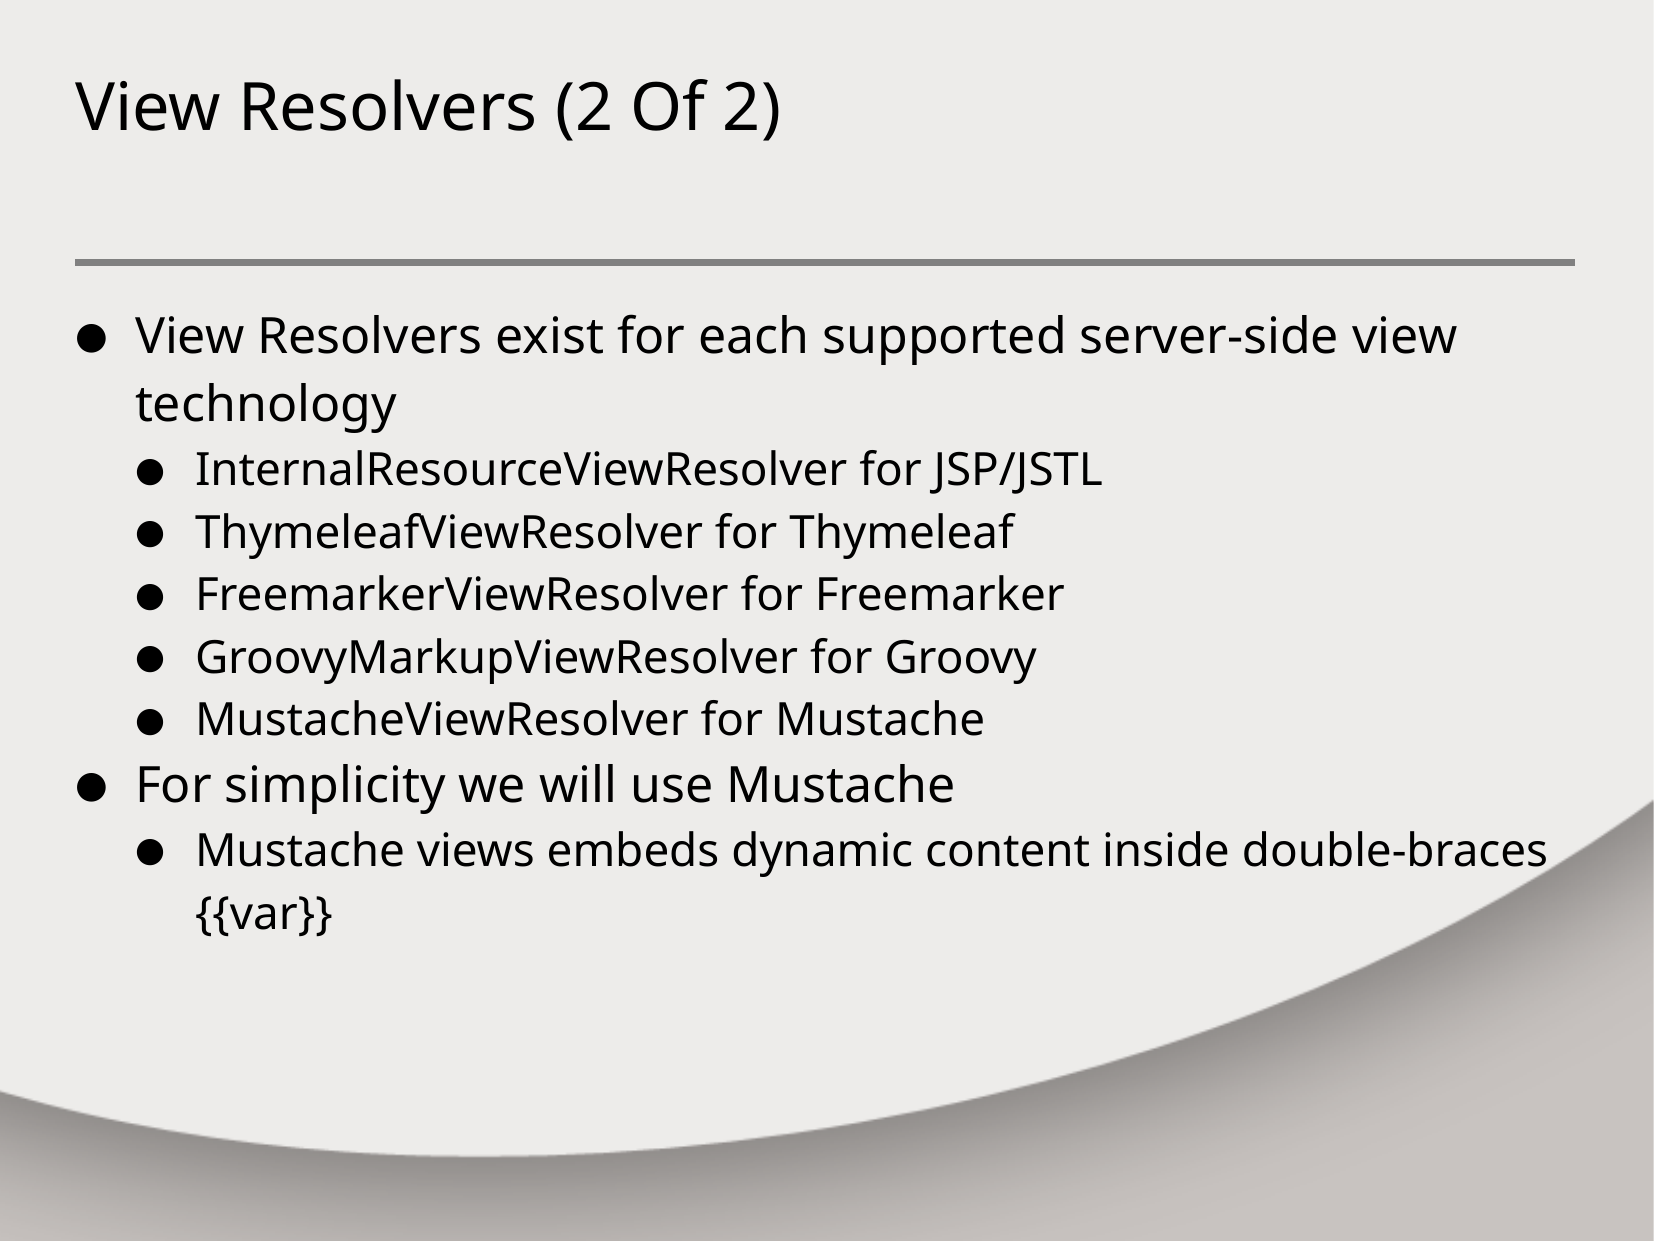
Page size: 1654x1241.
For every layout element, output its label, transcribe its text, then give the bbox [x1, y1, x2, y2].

title View Resolvers (2 Of 2) [75, 75, 1576, 226]
picture [0, 0, 1654, 1241]
list View Resolvers exist for each supported server-side view technology InternalResourceViewResolver for JSP/JSTL ThymeleafViewResolver for Thymeleaf FreemarkerViewResolver for Freemarker GroovyMarkupViewResolver for Groovy MustacheViewResolver for Mustache For simplicity we will use Mustache Mustache views embeds dynamic content inside double-braces {{var}} [75, 300, 1576, 1163]
